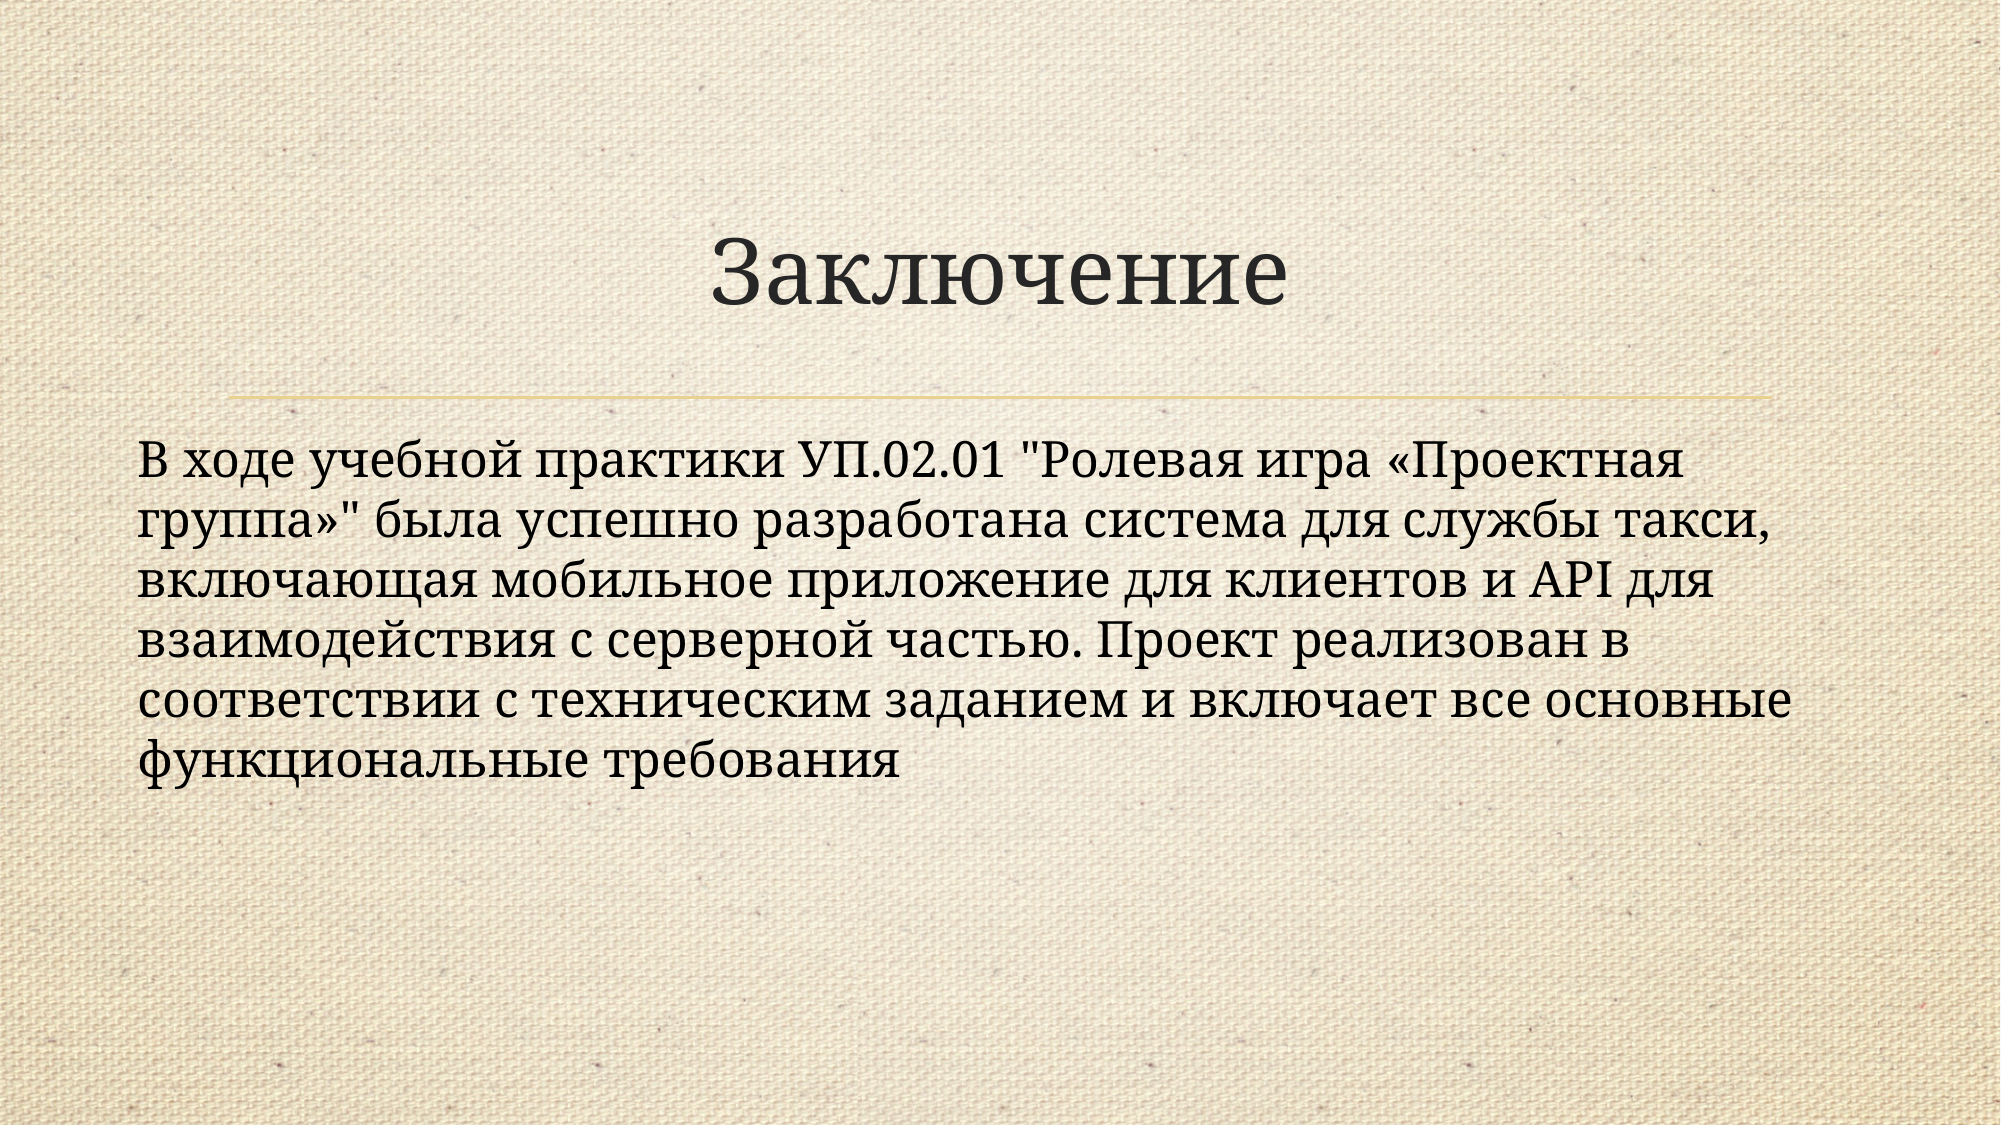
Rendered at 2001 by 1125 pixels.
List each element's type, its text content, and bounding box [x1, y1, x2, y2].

title Заключение [212, 161, 1788, 376]
text_box В ходе учебной практики УП.02.01 "Ролевая игра «Проектная группа»" была успешно разработана система для службы такси, включающая мобильное приложение для клиентов и API для взаимодействия с серверной частью. Проект реализован в соответствии с техническим заданием и включает все основные функциональные требования [123, 419, 1877, 784]
